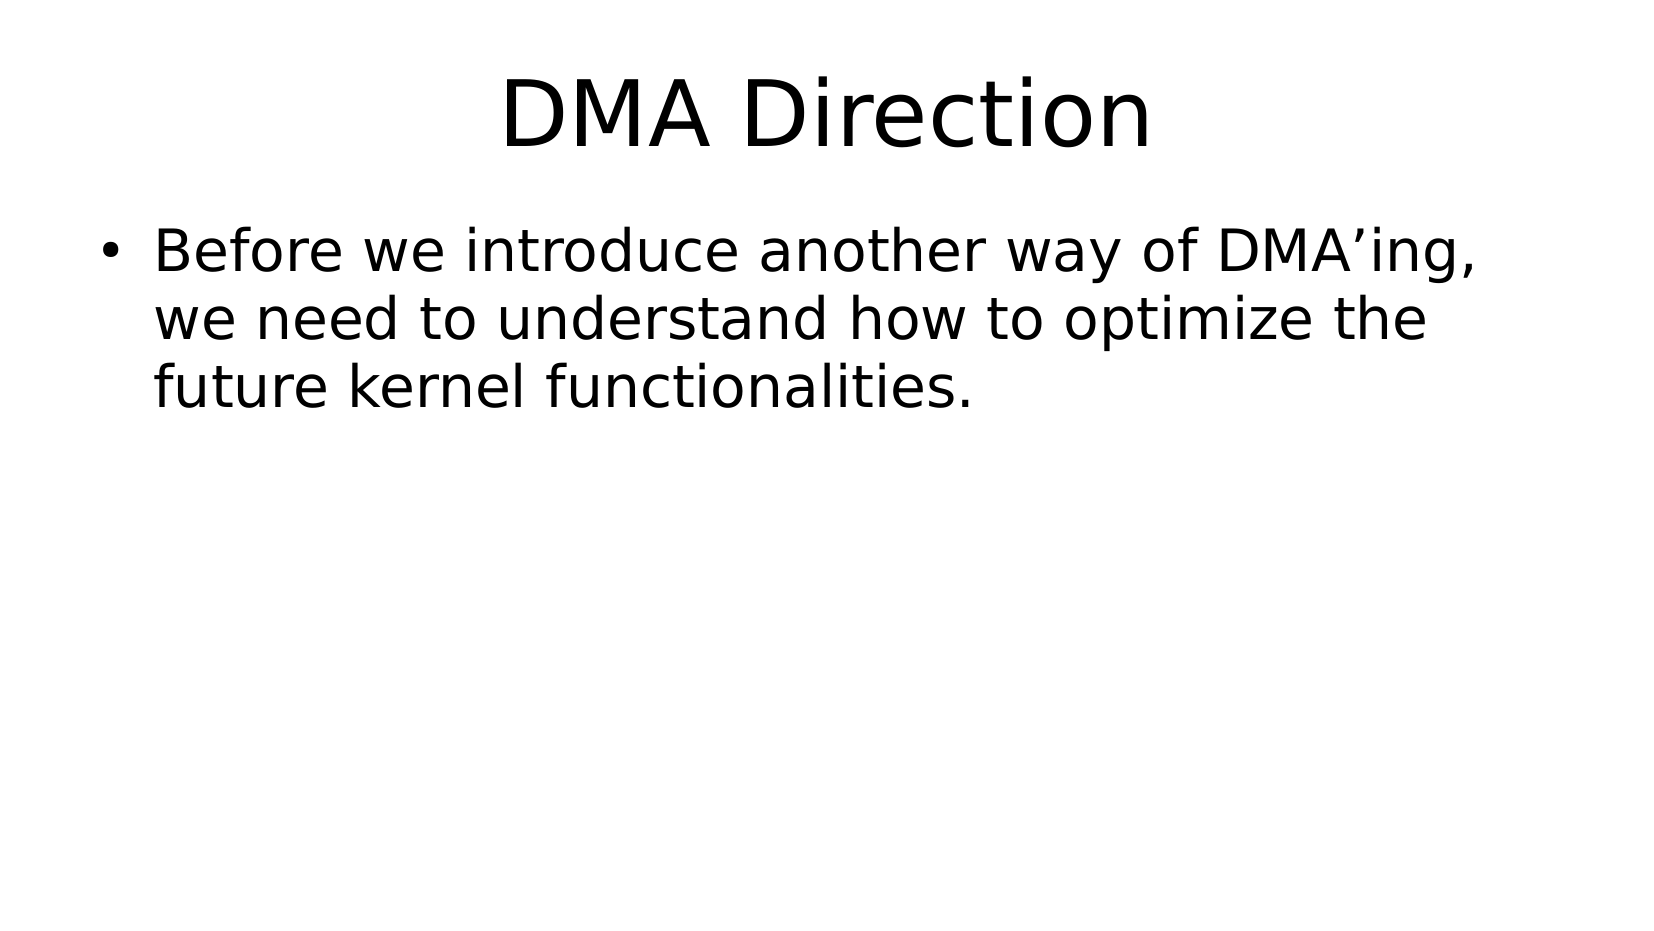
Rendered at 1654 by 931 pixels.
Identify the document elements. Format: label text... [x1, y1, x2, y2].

list Before we introduce another way of DMA’ing, we need to understand how to optimize the future kernel functionalities. [82, 217, 1571, 758]
title DMA Direction [82, 37, 1571, 193]
